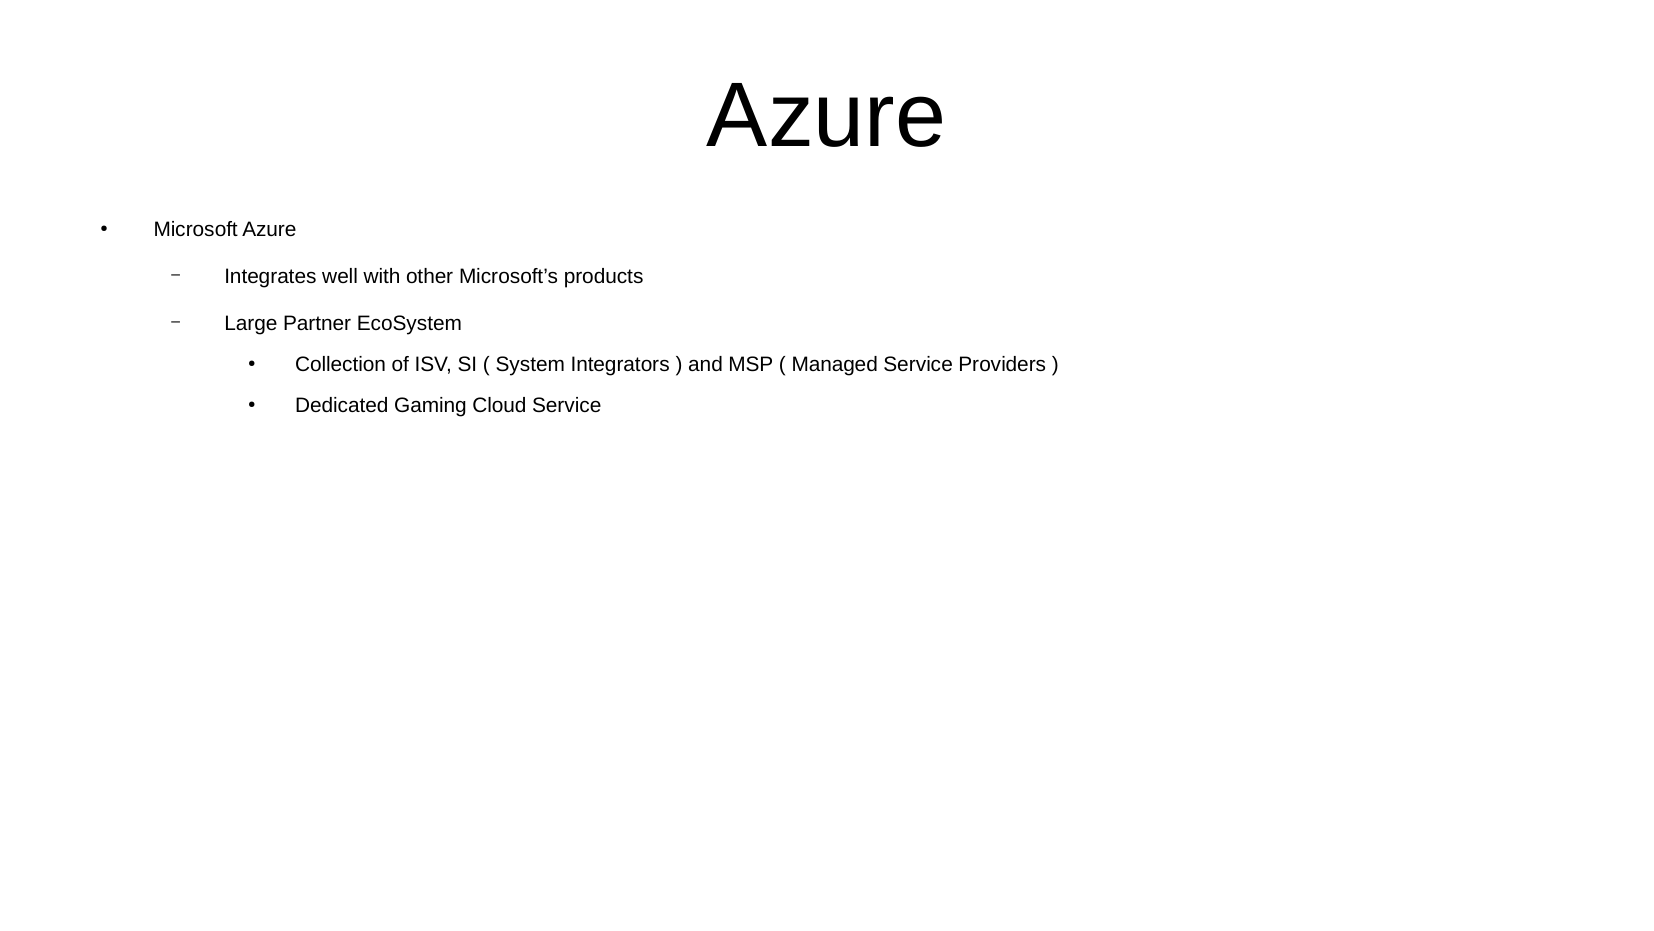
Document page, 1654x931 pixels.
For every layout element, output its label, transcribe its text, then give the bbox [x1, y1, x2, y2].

list Microsoft Azure Integrates well with other Microsoft’s products Large Partner EcoSystem Collection of ISV, SI ( System Integrators ) and MSP ( Managed Service Providers ) Dedicated Gaming Cloud Service [82, 217, 1571, 758]
title Azure [82, 37, 1571, 193]
